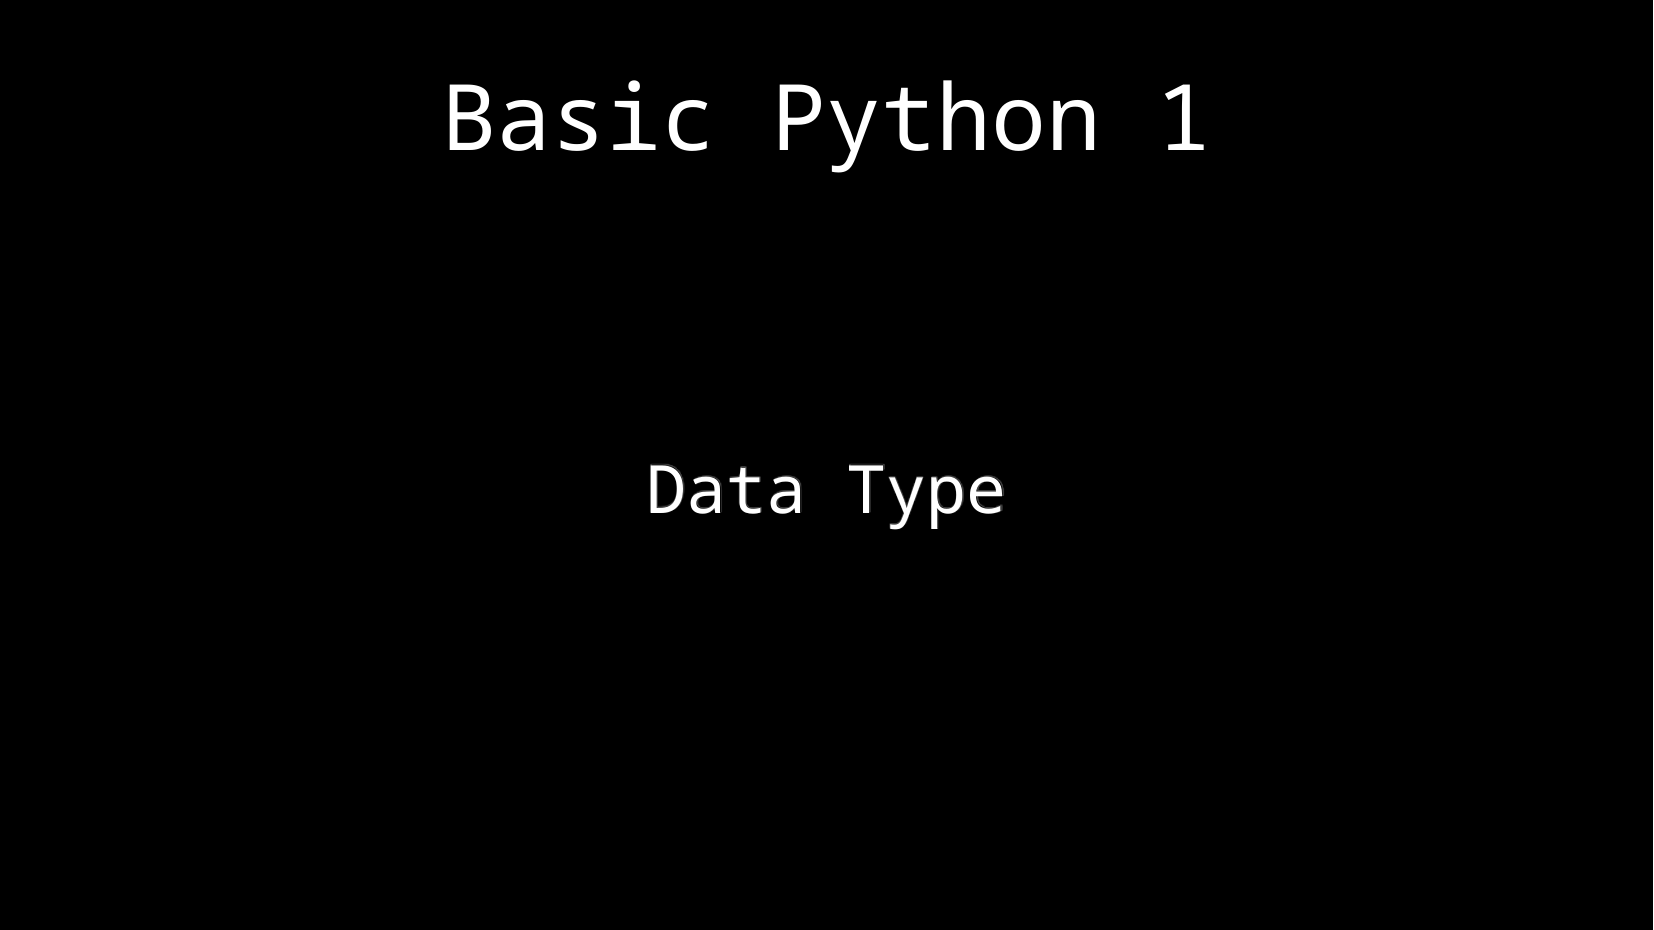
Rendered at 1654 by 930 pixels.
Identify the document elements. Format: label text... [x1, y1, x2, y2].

subtitle Data Type [82, 217, 1571, 757]
title Basic Python 1 [82, 37, 1571, 193]
